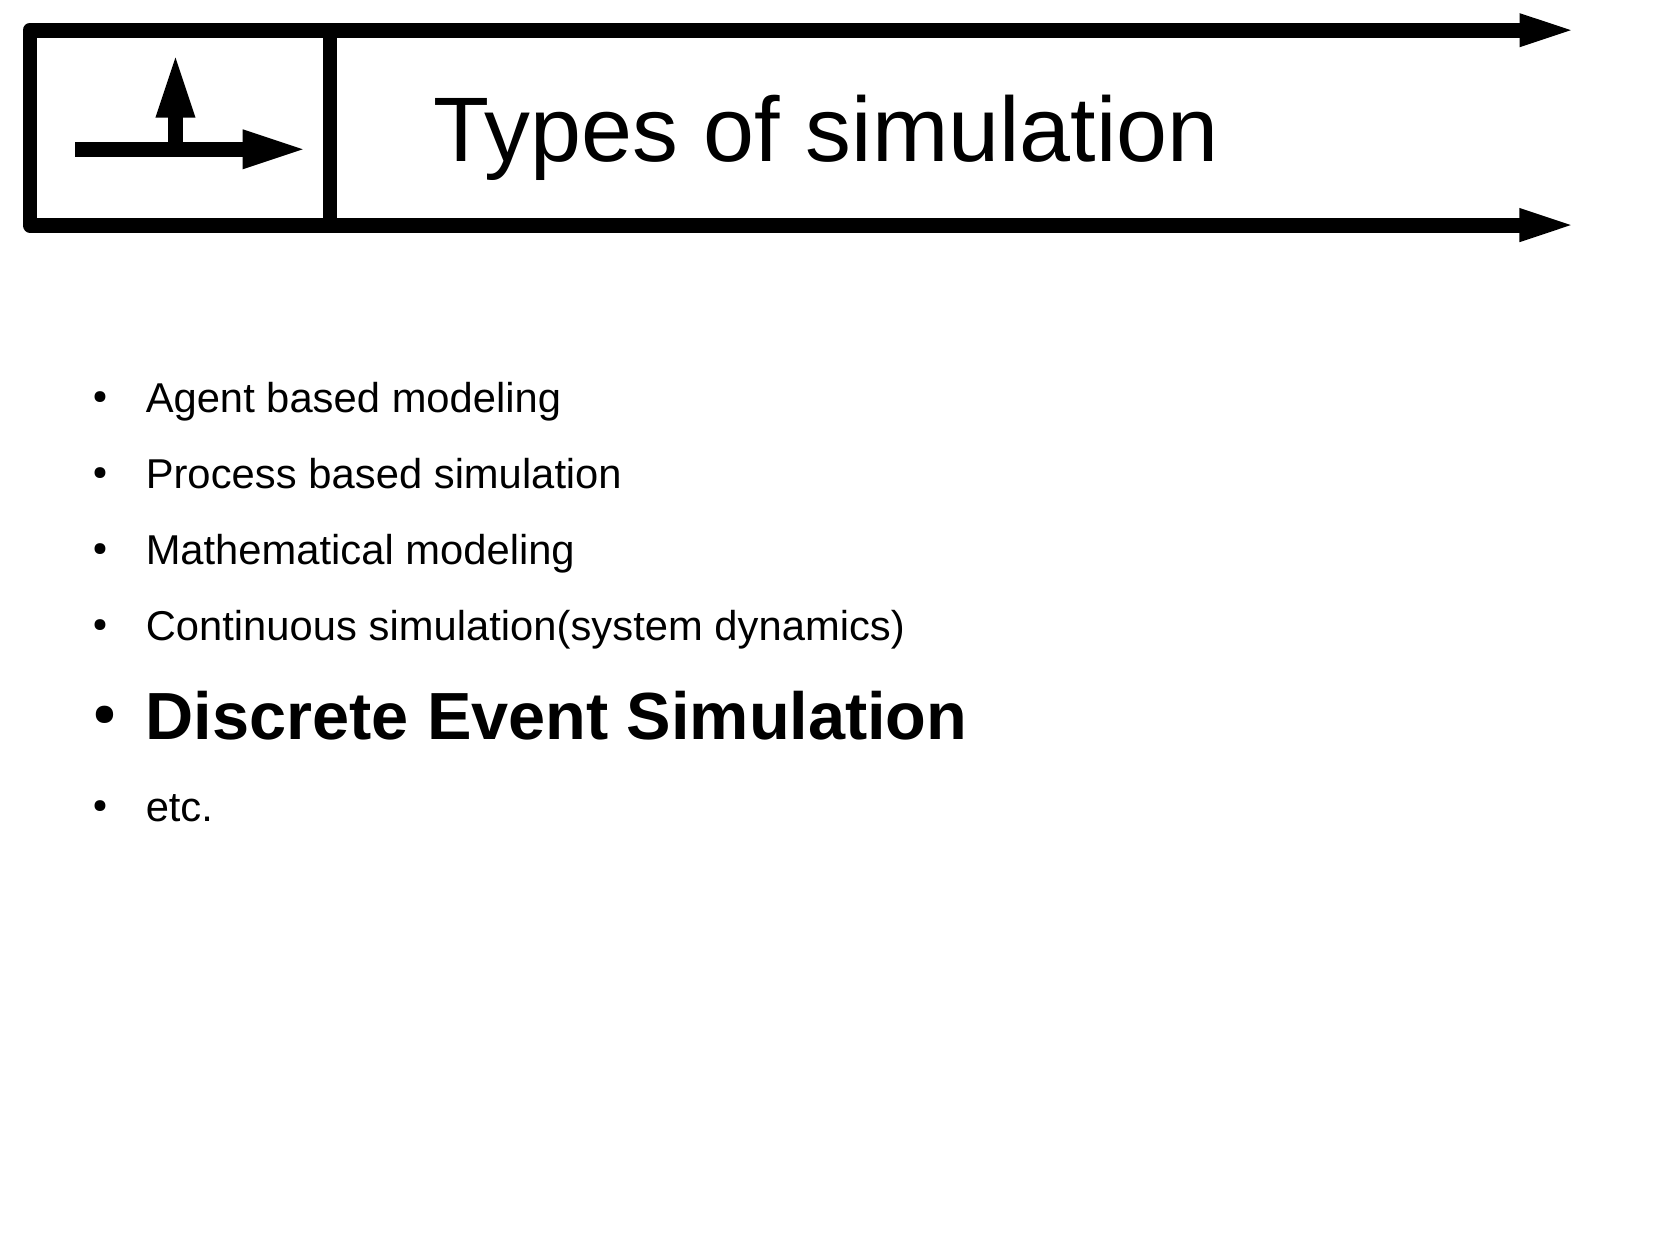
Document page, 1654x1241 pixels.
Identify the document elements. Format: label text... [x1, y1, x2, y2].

list Agent based modeling Process based simulation Mathematical modeling Continuous simulation(system dynamics) Discrete Event Simulation etc. [74, 375, 1531, 1095]
title Types of simulation [337, 31, 1571, 224]
title Types of simulation [82, 38, 323, 218]
